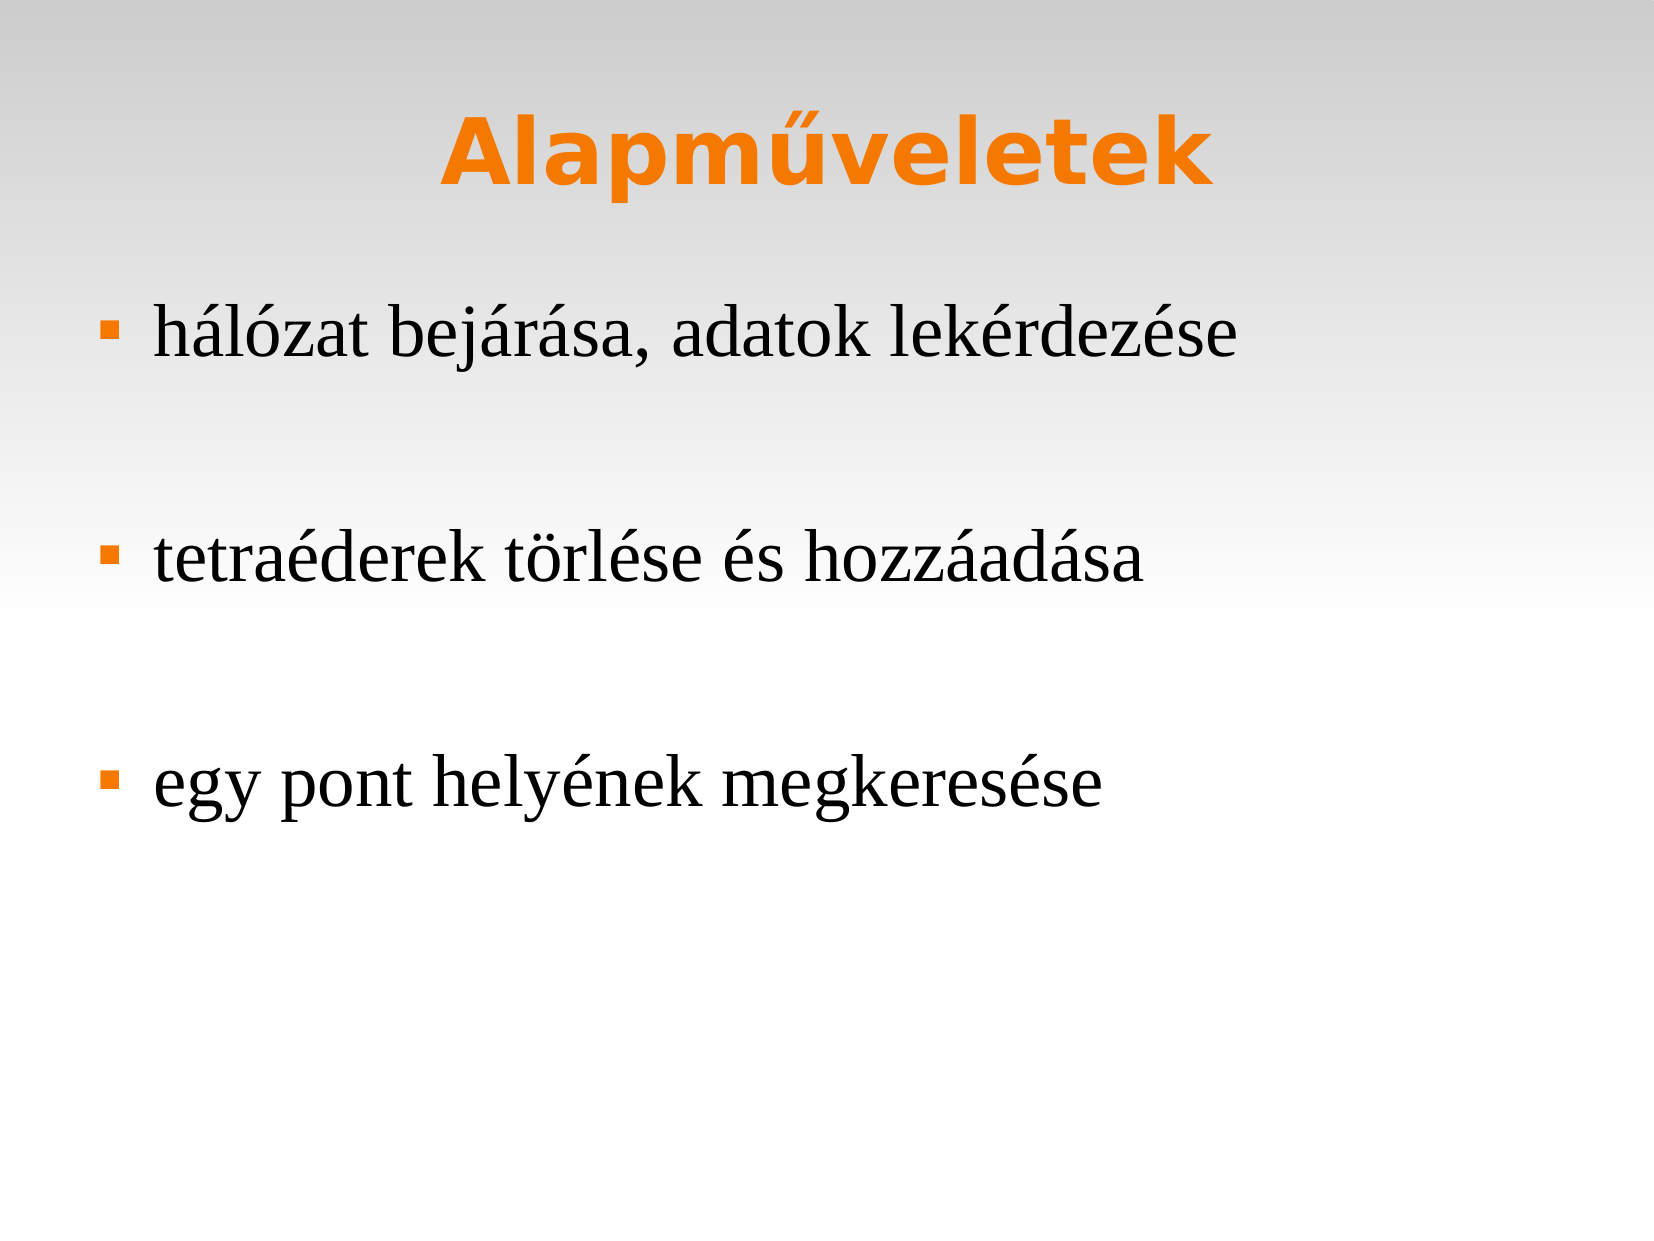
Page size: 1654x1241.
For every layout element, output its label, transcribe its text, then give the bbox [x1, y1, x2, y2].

title Alapműveletek [82, 49, 1571, 257]
list hálózat bejárása, adatok lekérdezése tetraéderek törlése és hozzáadása egy pont helyének megkeresése [82, 290, 1571, 1109]
